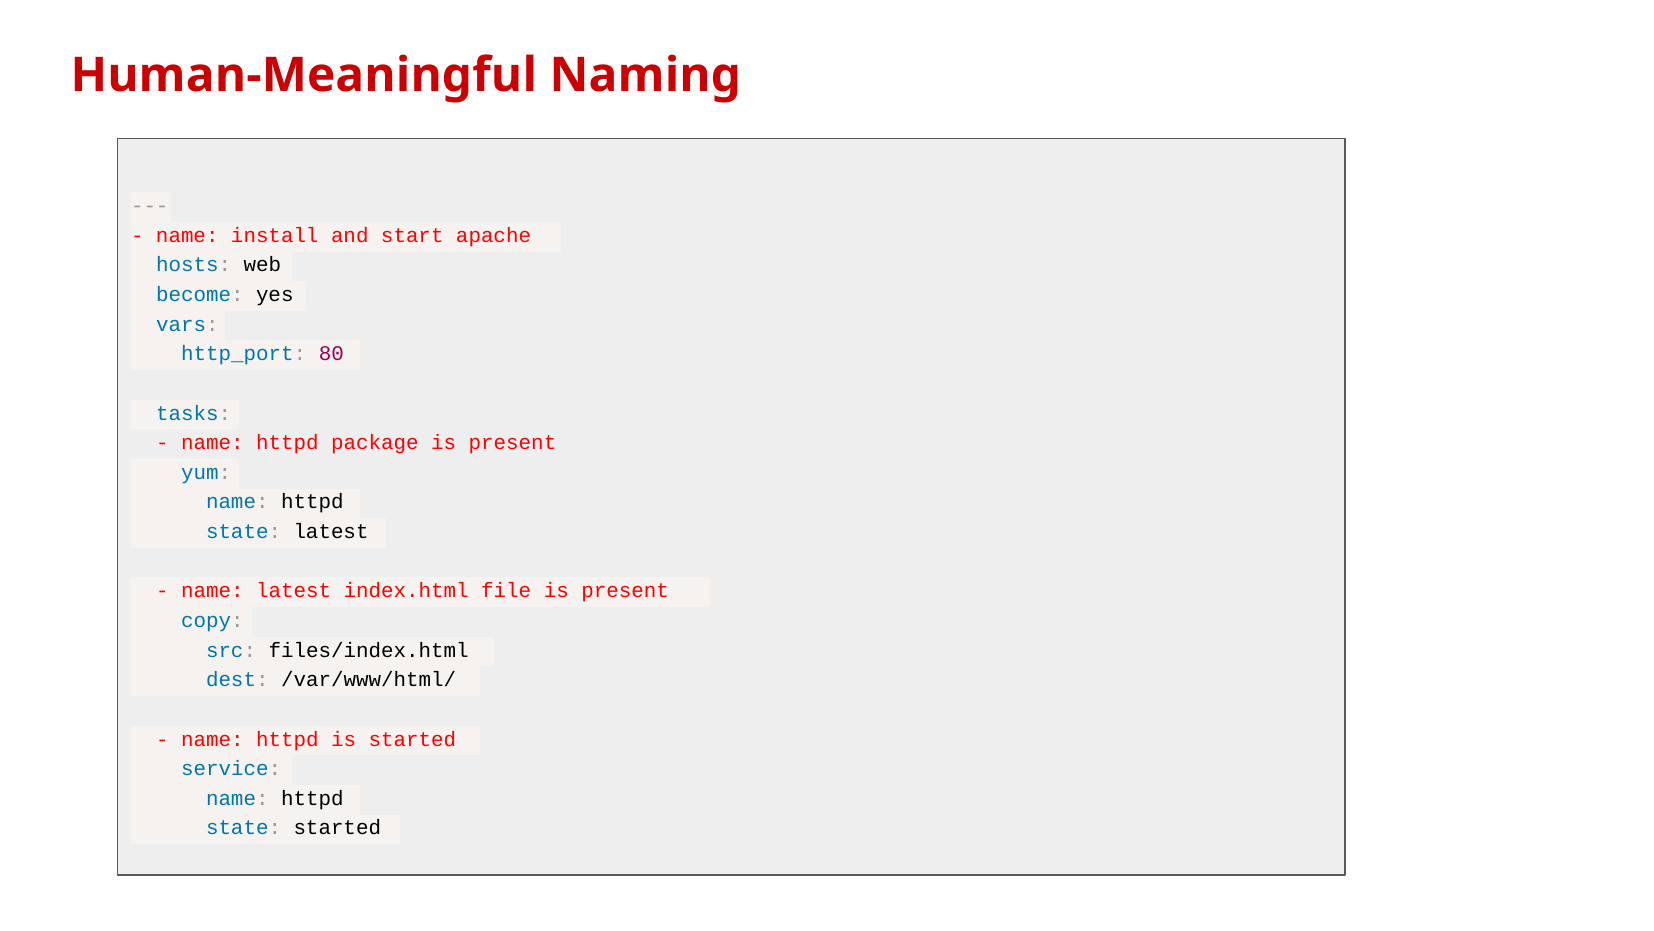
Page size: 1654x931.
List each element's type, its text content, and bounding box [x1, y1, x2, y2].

text_box [55, 30, 1344, 876]
text_box - name: install and start apache [131, 225, 573, 253]
text_box --- [131, 195, 173, 224]
text_box become: yes [131, 284, 311, 313]
text_box name: httpd [131, 788, 366, 817]
text_box src: files/index.html [131, 639, 504, 668]
text_box name: httpd [131, 491, 366, 520]
text_box - name: latest index.html file is present [131, 580, 724, 609]
text_box Human-Meaningful Naming [70, 40, 804, 118]
text_box dest: /var/www/html/ [131, 669, 490, 698]
text_box vars: [131, 313, 228, 342]
text_box http_port: 80 [131, 343, 366, 372]
text_box service: [131, 758, 297, 787]
text_box hosts: web [131, 254, 297, 283]
text_box - name: httpd is started [131, 728, 490, 757]
text_box tasks: [131, 402, 242, 431]
text_box yum: [131, 462, 242, 491]
text_box state: started [131, 817, 407, 846]
text_box state: latest [131, 521, 394, 550]
text_box - name: httpd package is present [131, 432, 600, 461]
text_box copy: [131, 610, 256, 639]
